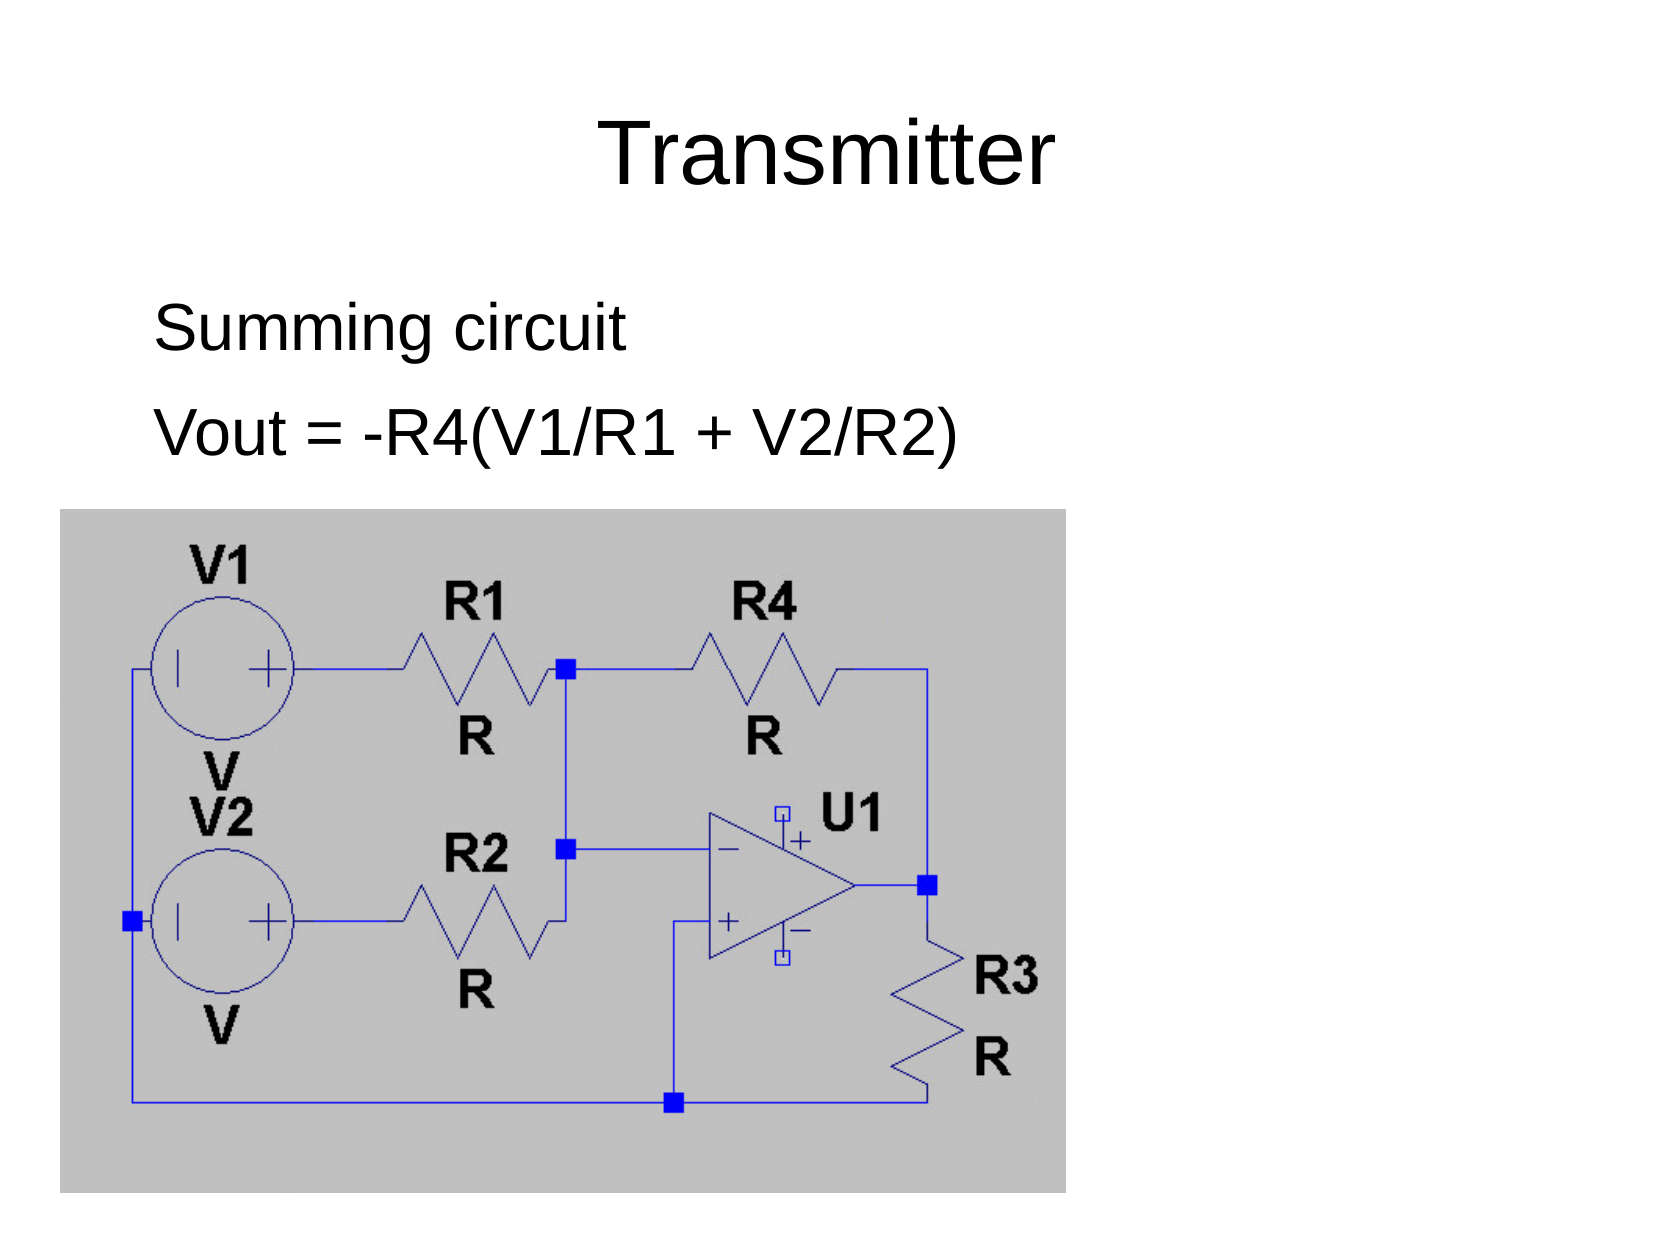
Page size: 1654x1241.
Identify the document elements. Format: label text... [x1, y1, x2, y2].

title Transmitter [82, 49, 1571, 257]
picture [60, 509, 1066, 1193]
list Summing circuit Vout = -R4(V1/R1 + V2/R2) [82, 290, 1571, 1010]
